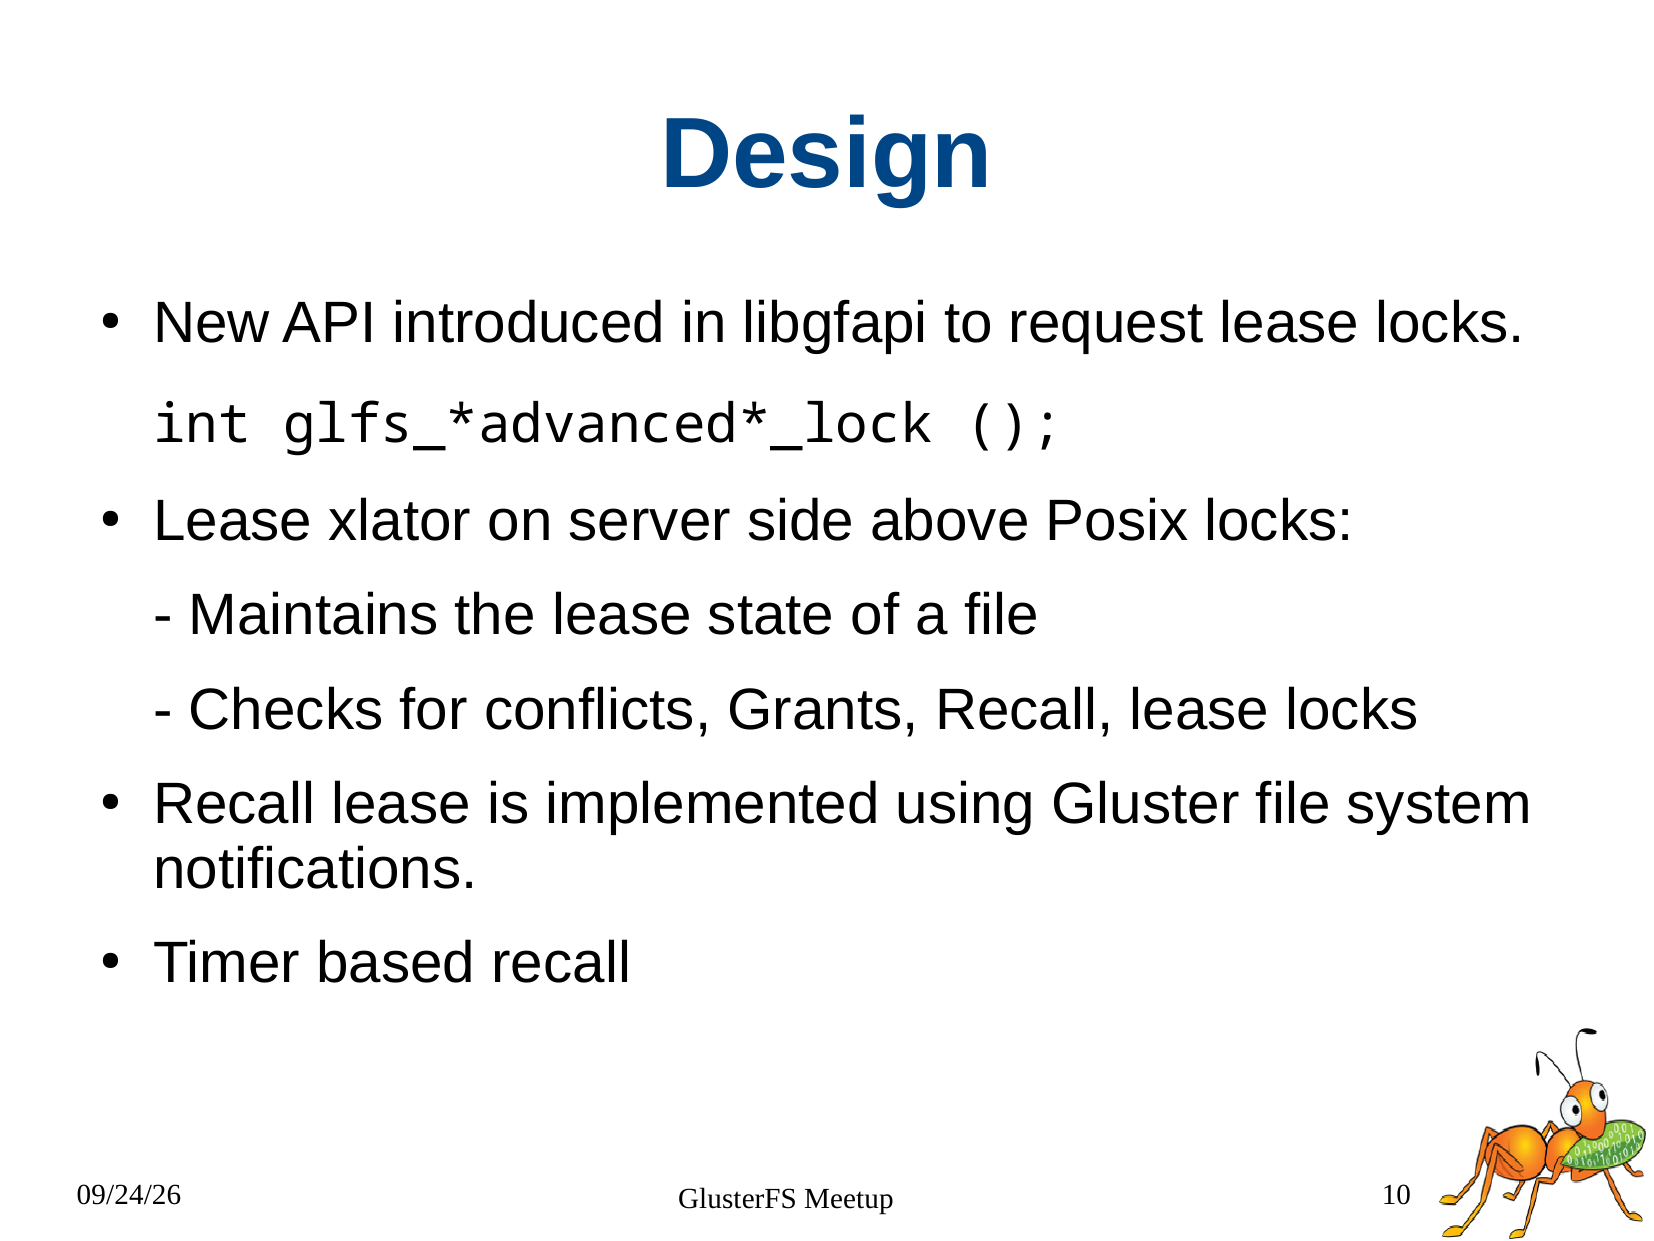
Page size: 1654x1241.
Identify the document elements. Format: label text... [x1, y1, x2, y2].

list New API introduced in libgfapi to request lease locks. int glfs_*advanced*_lock (); Lease xlator on server side above Posix locks: - Maintains the lease state of a file - Checks for conflicts, Grants, Recall, lease locks Recall lease is implemented using Gluster file system notifications. Timer based recall [82, 290, 1571, 1066]
picture [1436, 1027, 1648, 1241]
title Design [82, 49, 1571, 257]
